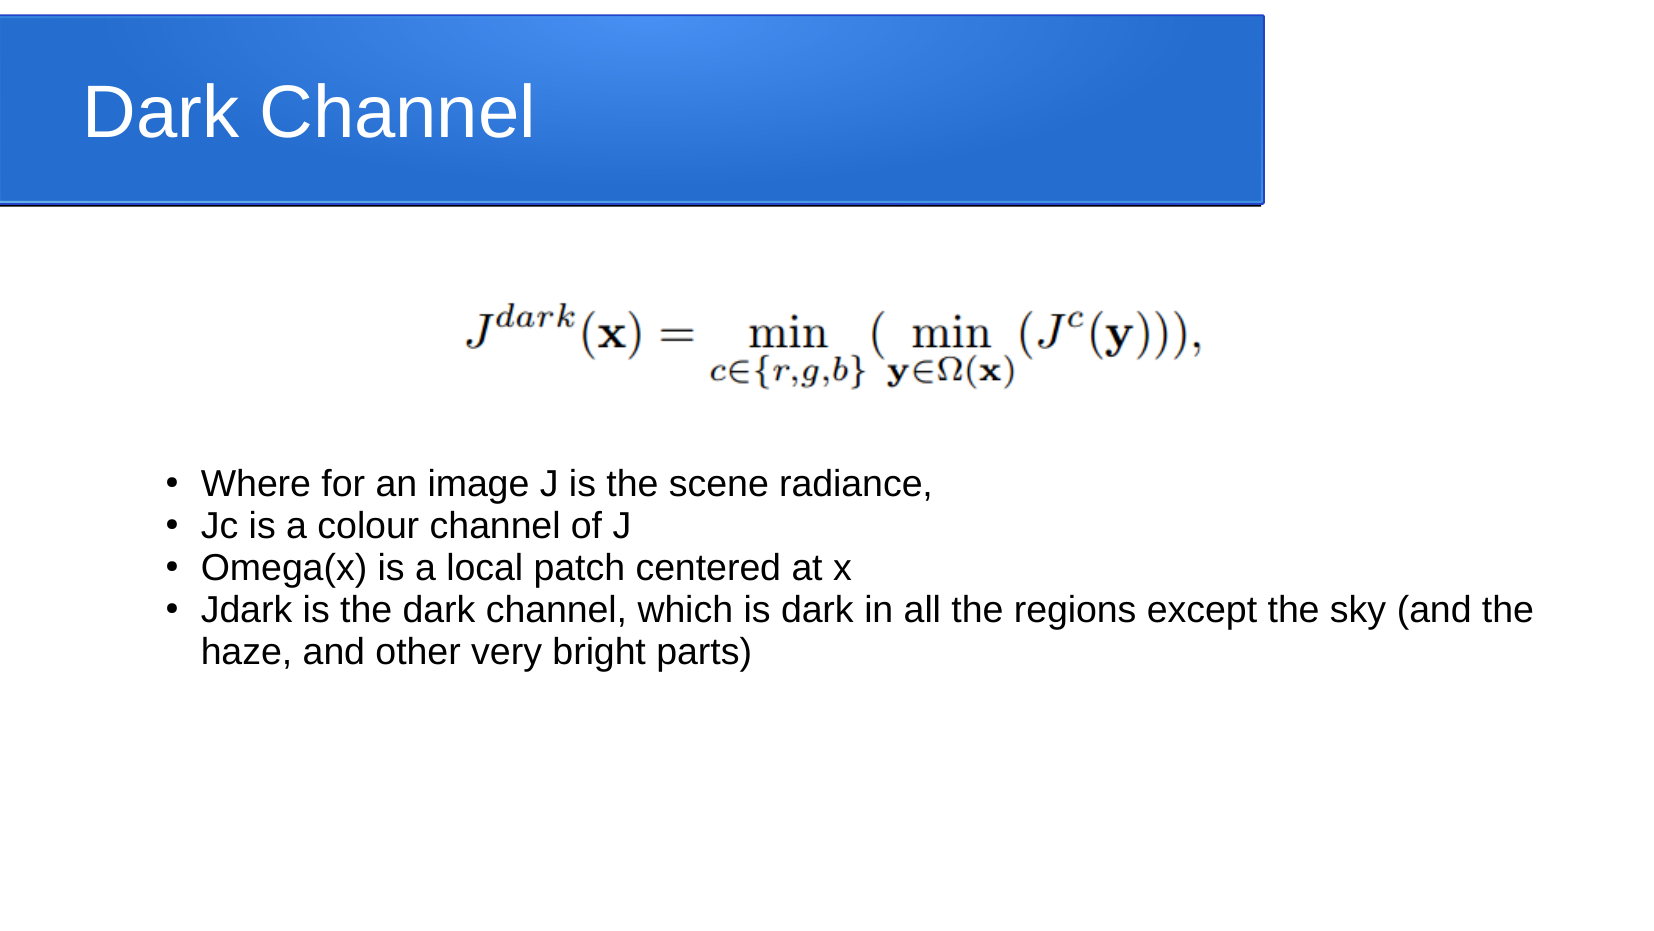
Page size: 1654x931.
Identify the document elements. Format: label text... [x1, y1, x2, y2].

text_box Where for an image J is the scene radiance, Jc is a colour channel of J Omega(x) is a local patch centered at x Jdark is the dark channel, which is dark in all the regions except the sky (and the haze, and other very bright parts) [150, 454, 1619, 722]
picture [425, 283, 1248, 423]
title Dark Channel [82, 35, 1235, 189]
